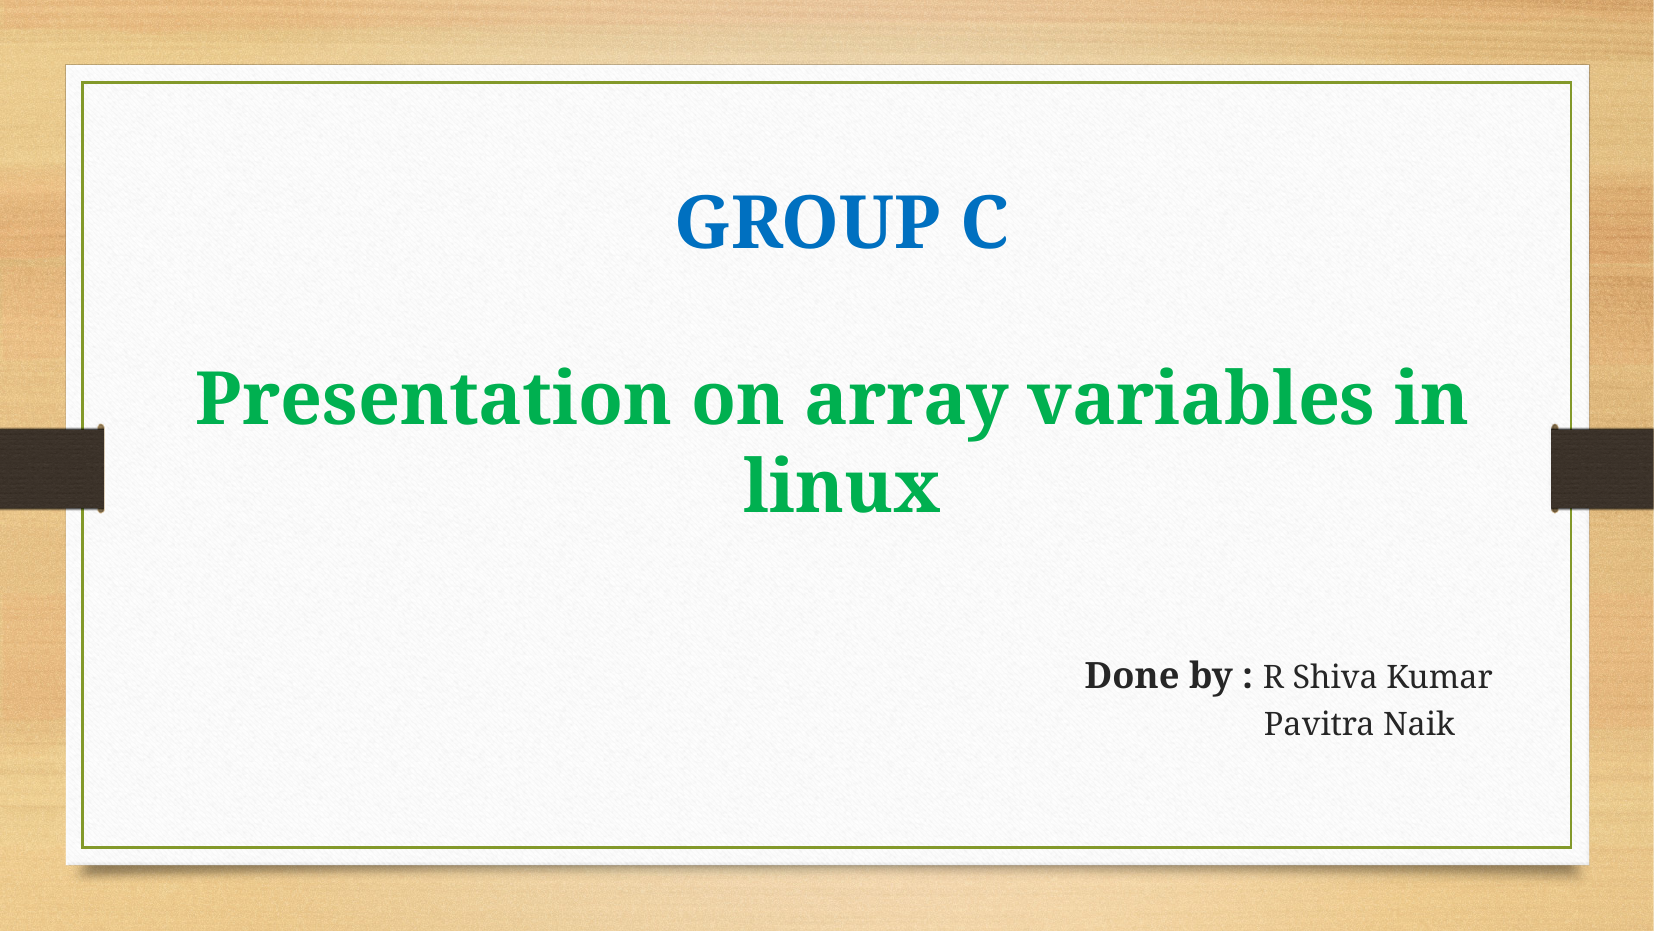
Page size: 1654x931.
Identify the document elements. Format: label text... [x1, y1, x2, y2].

picture [0, 0, 1654, 931]
title GROUP C Presentation on array variables in linux Done by : R Shiva Kumar Pavitra Naik [165, 148, 1520, 770]
